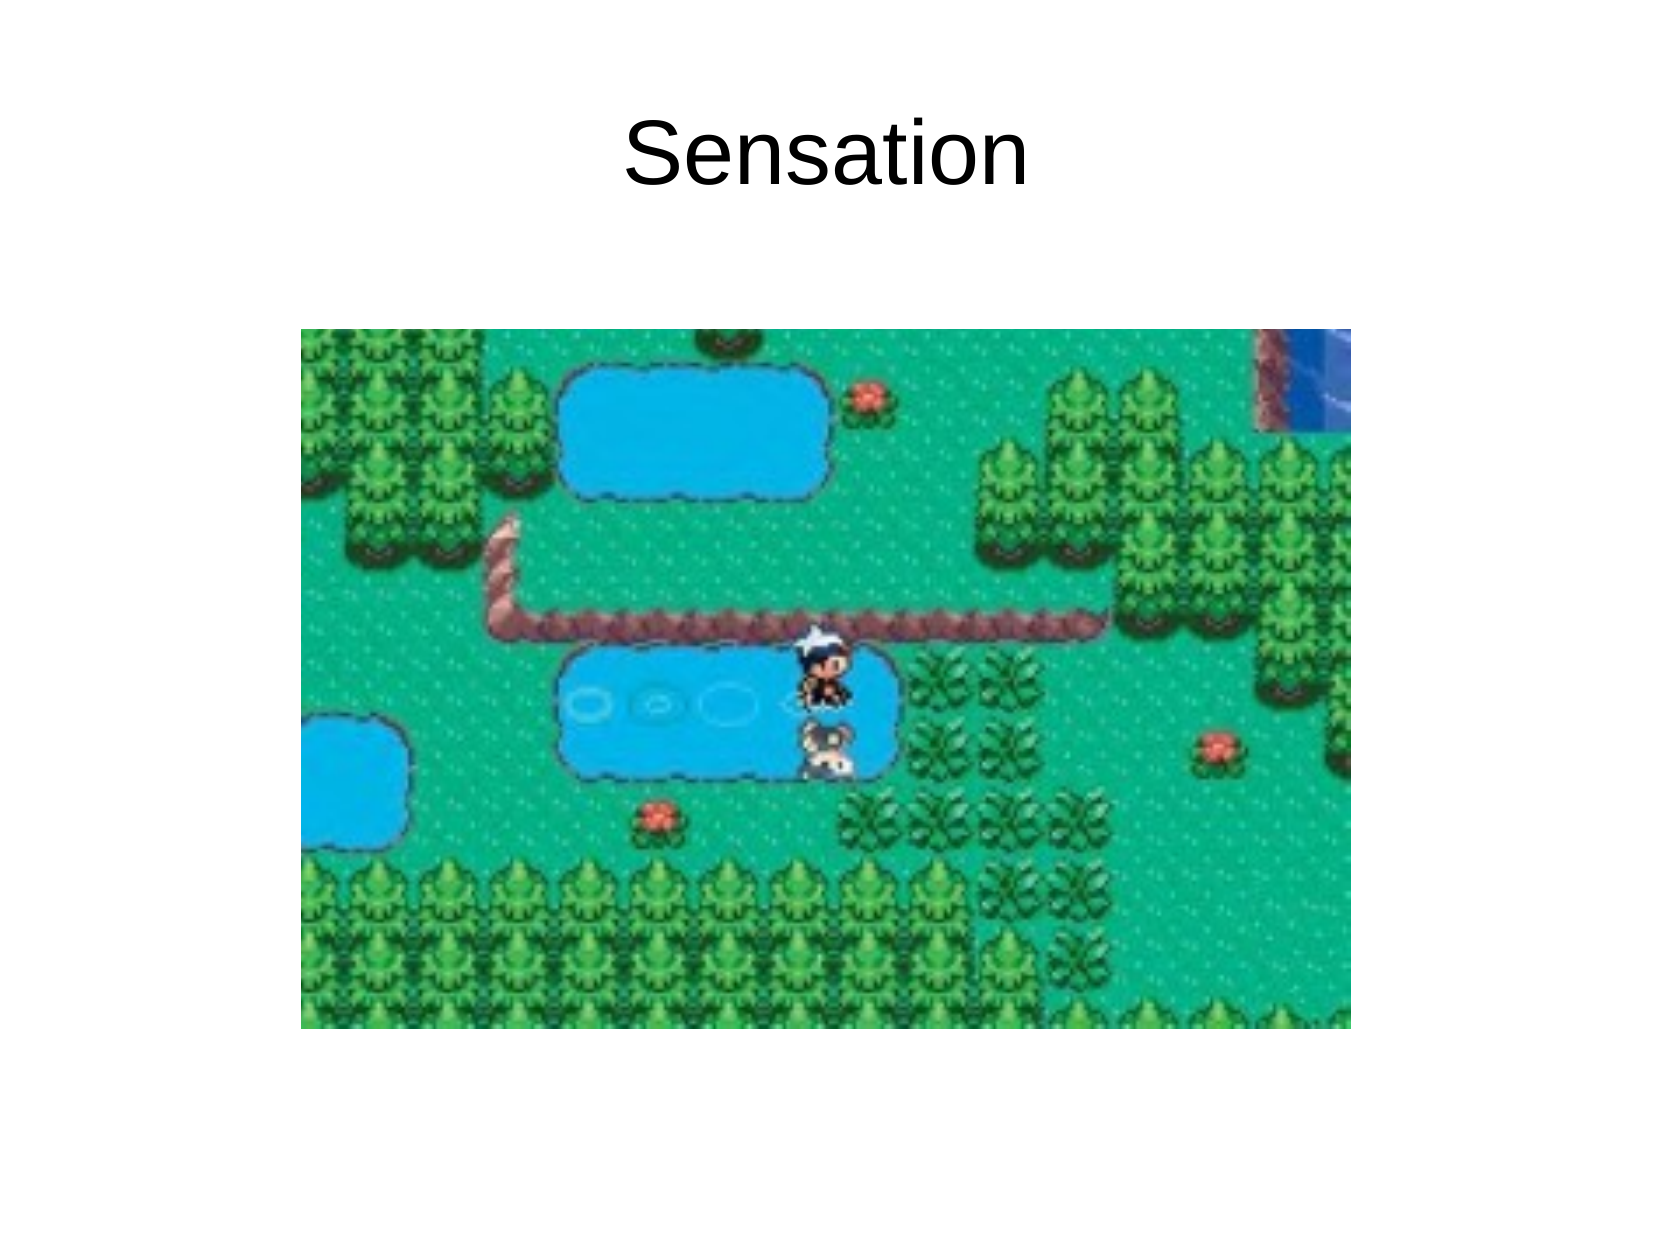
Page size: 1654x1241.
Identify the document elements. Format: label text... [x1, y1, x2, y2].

picture [361, 788, 372, 794]
title Sensation [82, 49, 1571, 257]
picture [301, 329, 1351, 1029]
